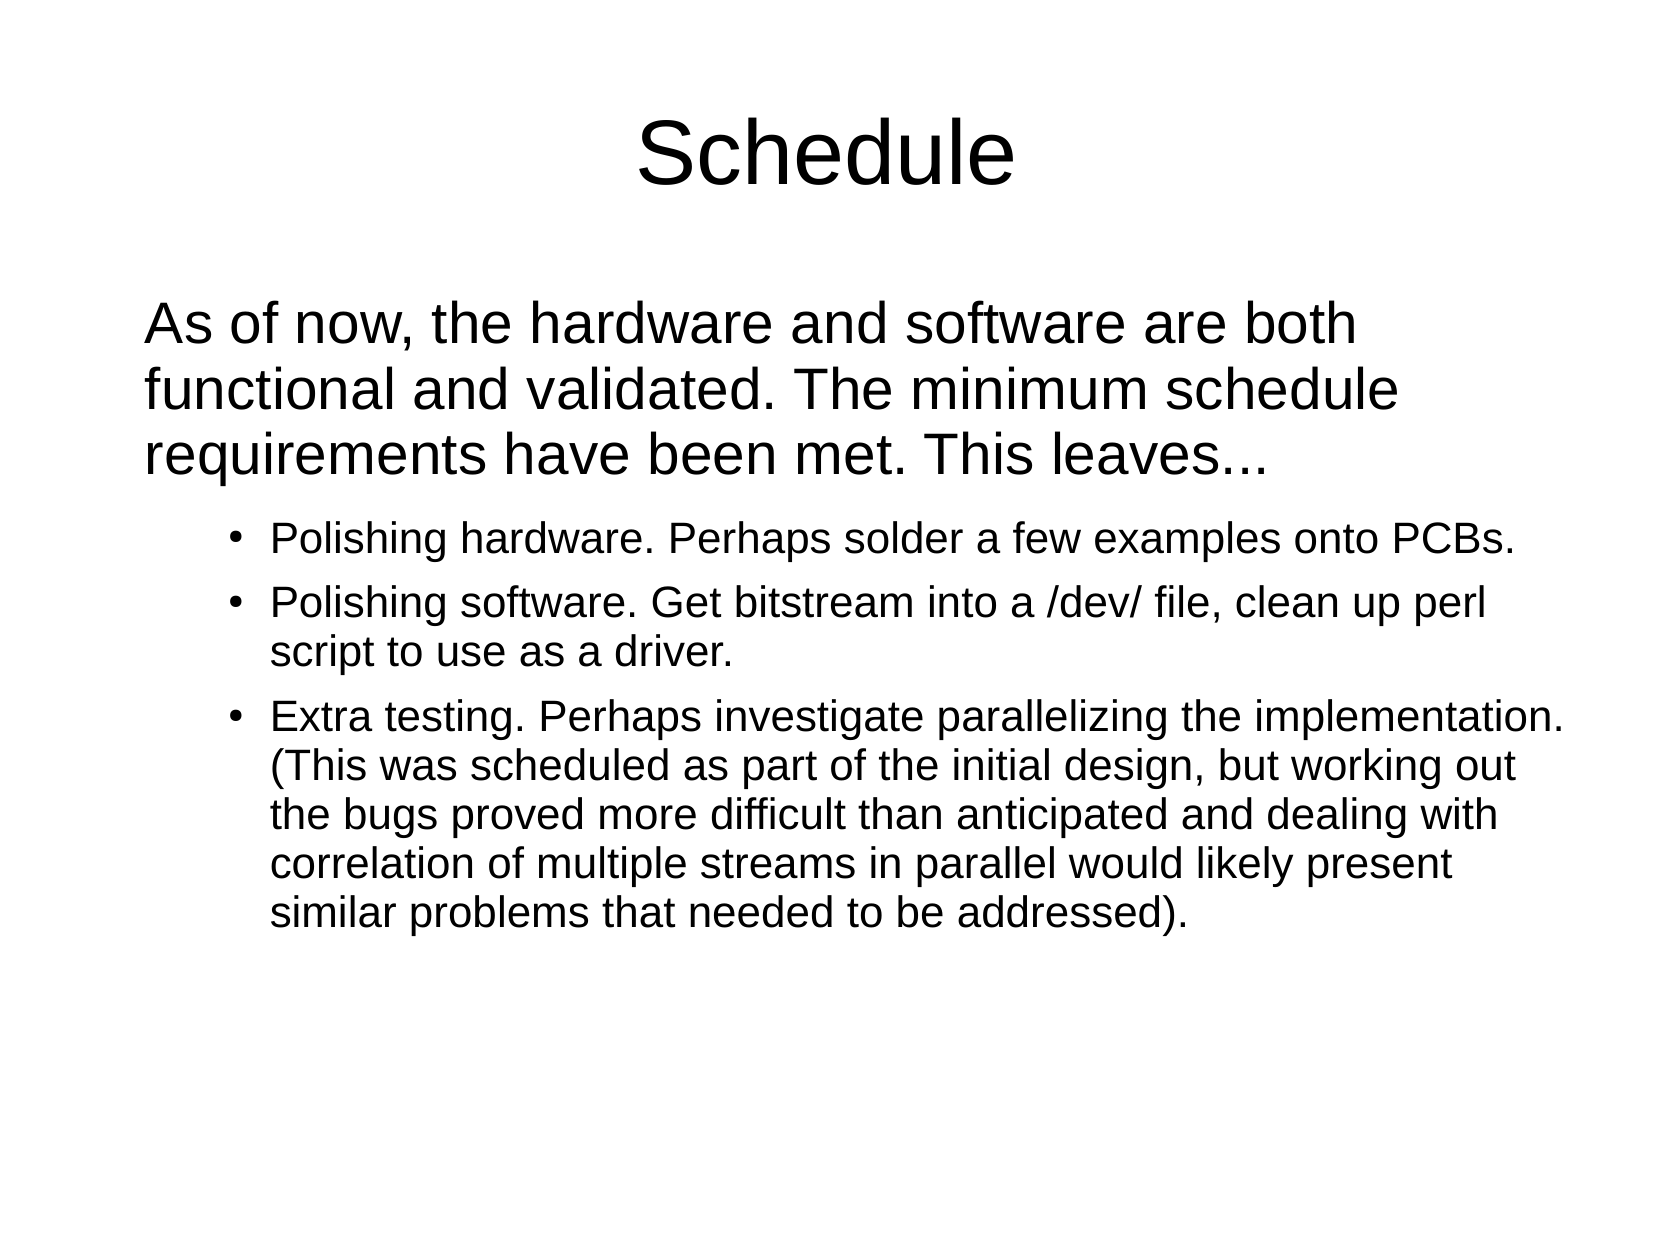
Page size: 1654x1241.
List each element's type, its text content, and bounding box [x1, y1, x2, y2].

list As of now, the hardware and software are both functional and validated. The minimum schedule requirements have been met. This leaves... Polishing hardware. Perhaps solder a few examples onto PCBs. Polishing software. Get bitstream into a /dev/ file, clean up perl script to use as a driver. Extra testing. Perhaps investigate parallelizing the implementation. (This was scheduled as part of the initial design, but working out the bugs proved more difficult than anticipated and dealing with correlation of multiple streams in parallel would likely present similar problems that needed to be addressed). [82, 290, 1571, 1010]
title Schedule [82, 49, 1571, 257]
